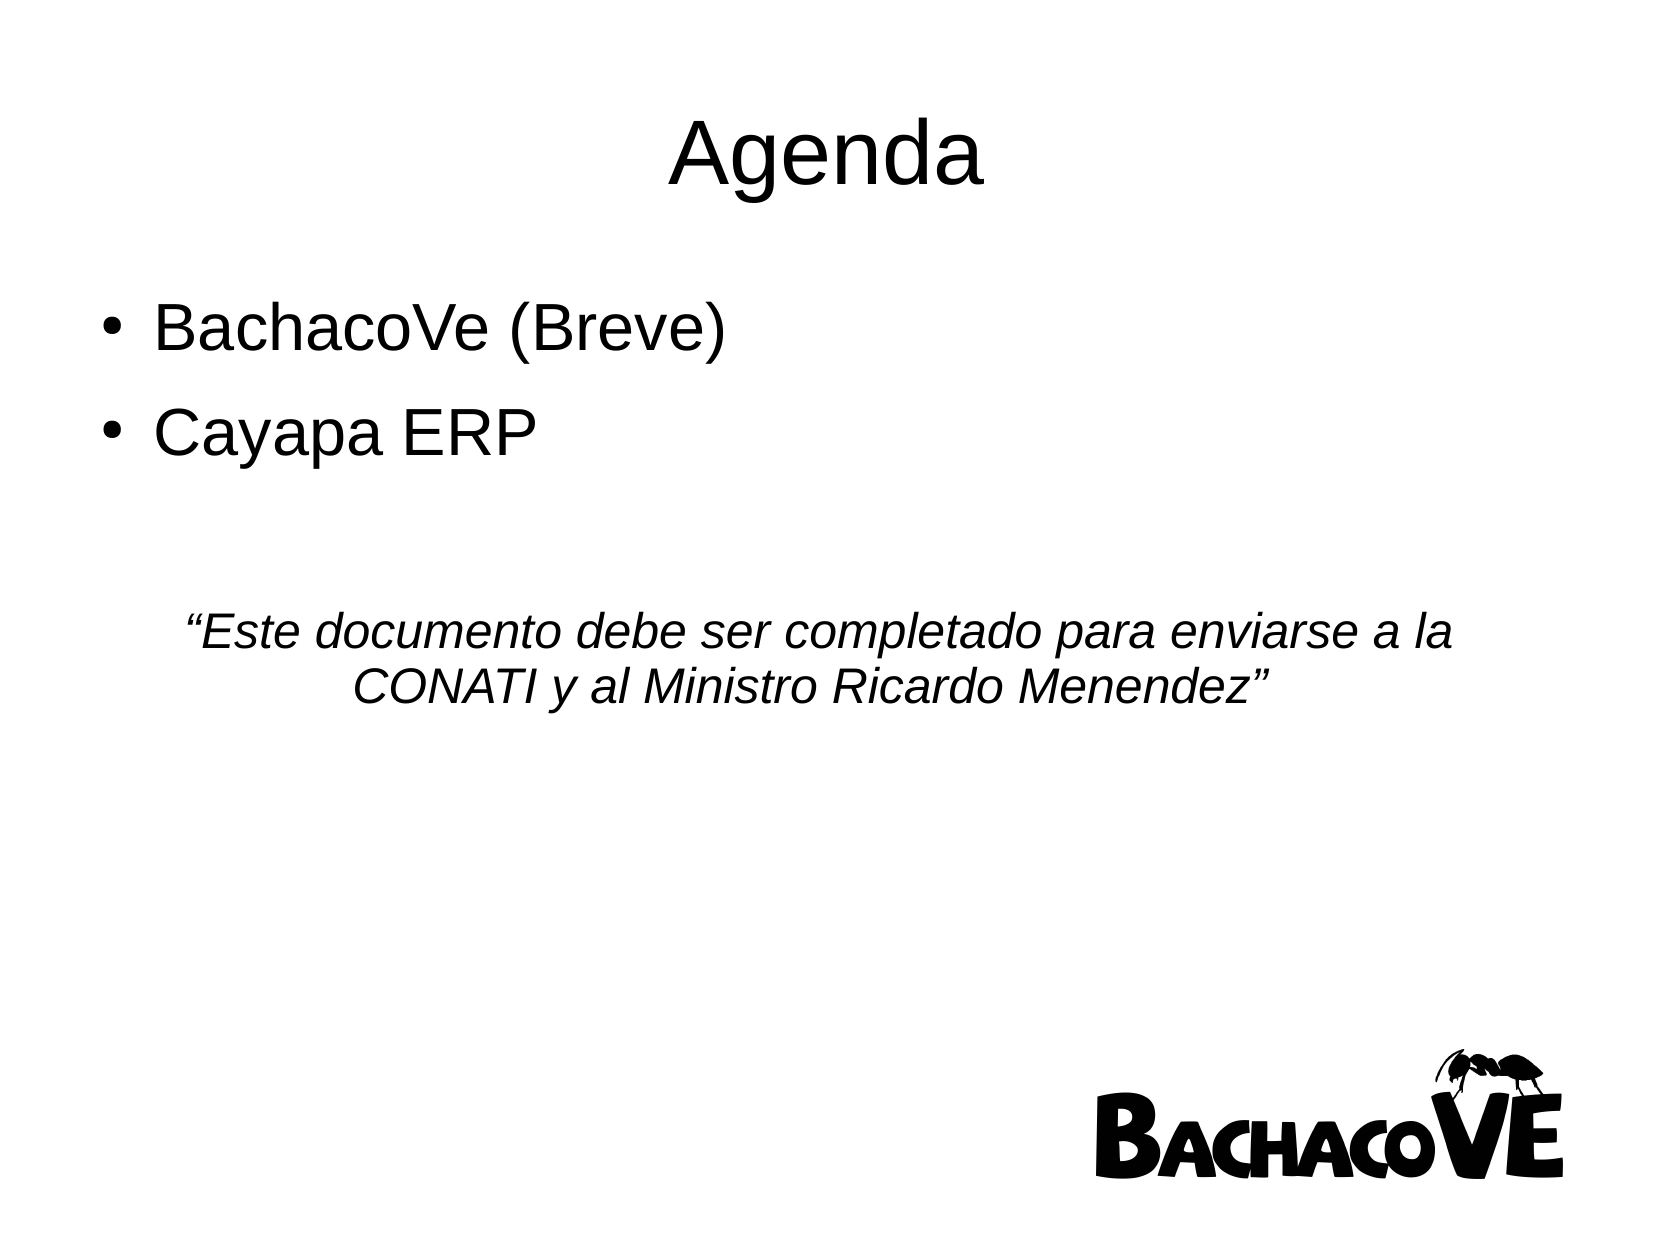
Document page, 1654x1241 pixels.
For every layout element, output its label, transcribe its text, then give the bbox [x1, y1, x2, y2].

list BachacoVe (Breve) Cayapa ERP “Este documento debe ser completado para enviarse a la CONATI y al Ministro Ricardo Menendez” [82, 290, 1538, 1010]
picture [1096, 1049, 1563, 1179]
title Agenda [82, 49, 1571, 257]
